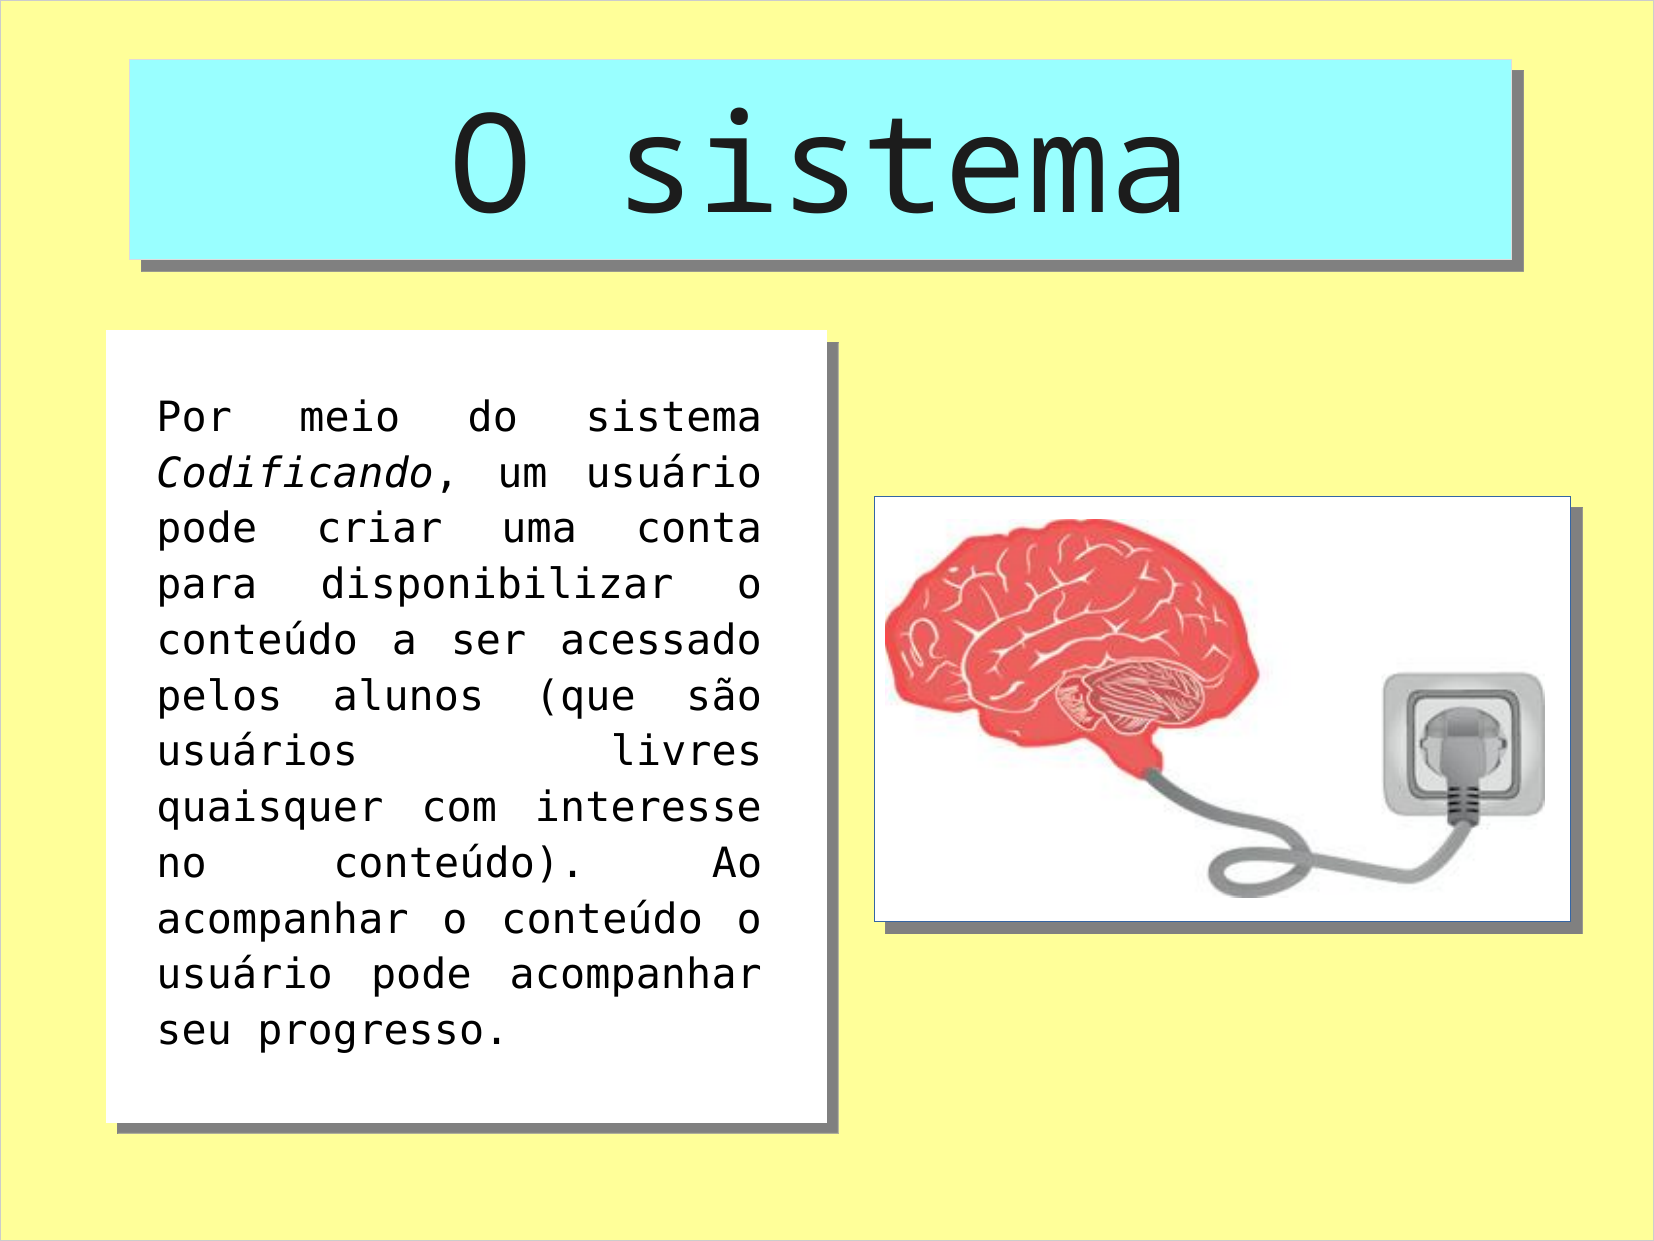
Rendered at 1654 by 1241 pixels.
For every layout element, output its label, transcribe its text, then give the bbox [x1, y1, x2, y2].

text_box O sistema [129, 59, 1512, 260]
picture [885, 519, 1545, 898]
text_box Por meio do sistema Codificando, um usuário pode criar uma conta para disponibilizar o conteúdo a ser acessado pelos alunos (que são usuários livres quaisquer com interesse no conteúdo). Ao acompanhar o conteúdo o usuário pode acompanhar seu progresso. [141, 377, 792, 1087]
text_box [0, 0, 1654, 1241]
